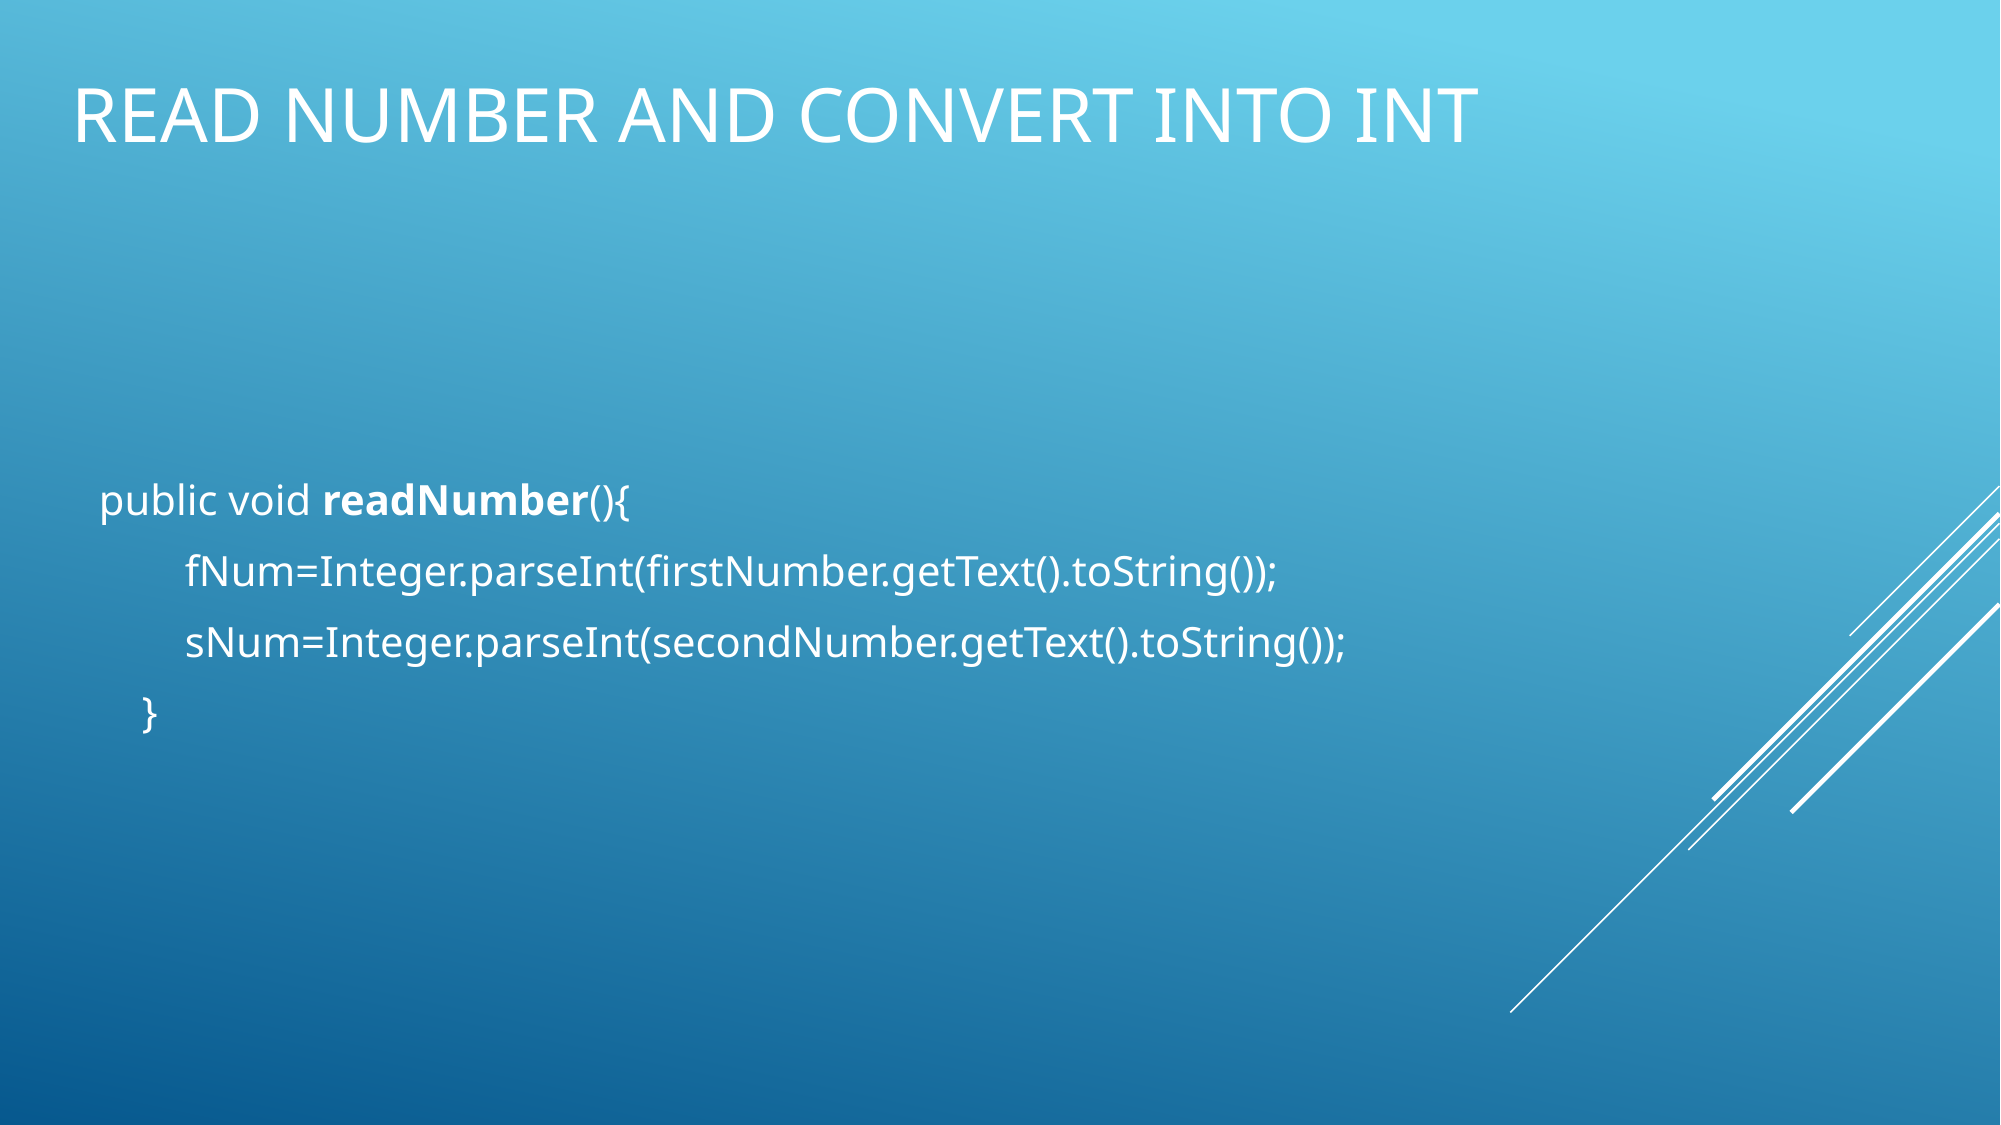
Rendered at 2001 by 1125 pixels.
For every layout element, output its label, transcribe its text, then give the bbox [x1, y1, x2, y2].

list public void readNumber(){ fNum=Integer.parseInt(firstNumber.getText().toString()); sNum=Integer.parseInt(secondNumber.getText().toString()); } [83, 308, 1484, 902]
title Read Number and convert into int [56, 0, 1568, 237]
